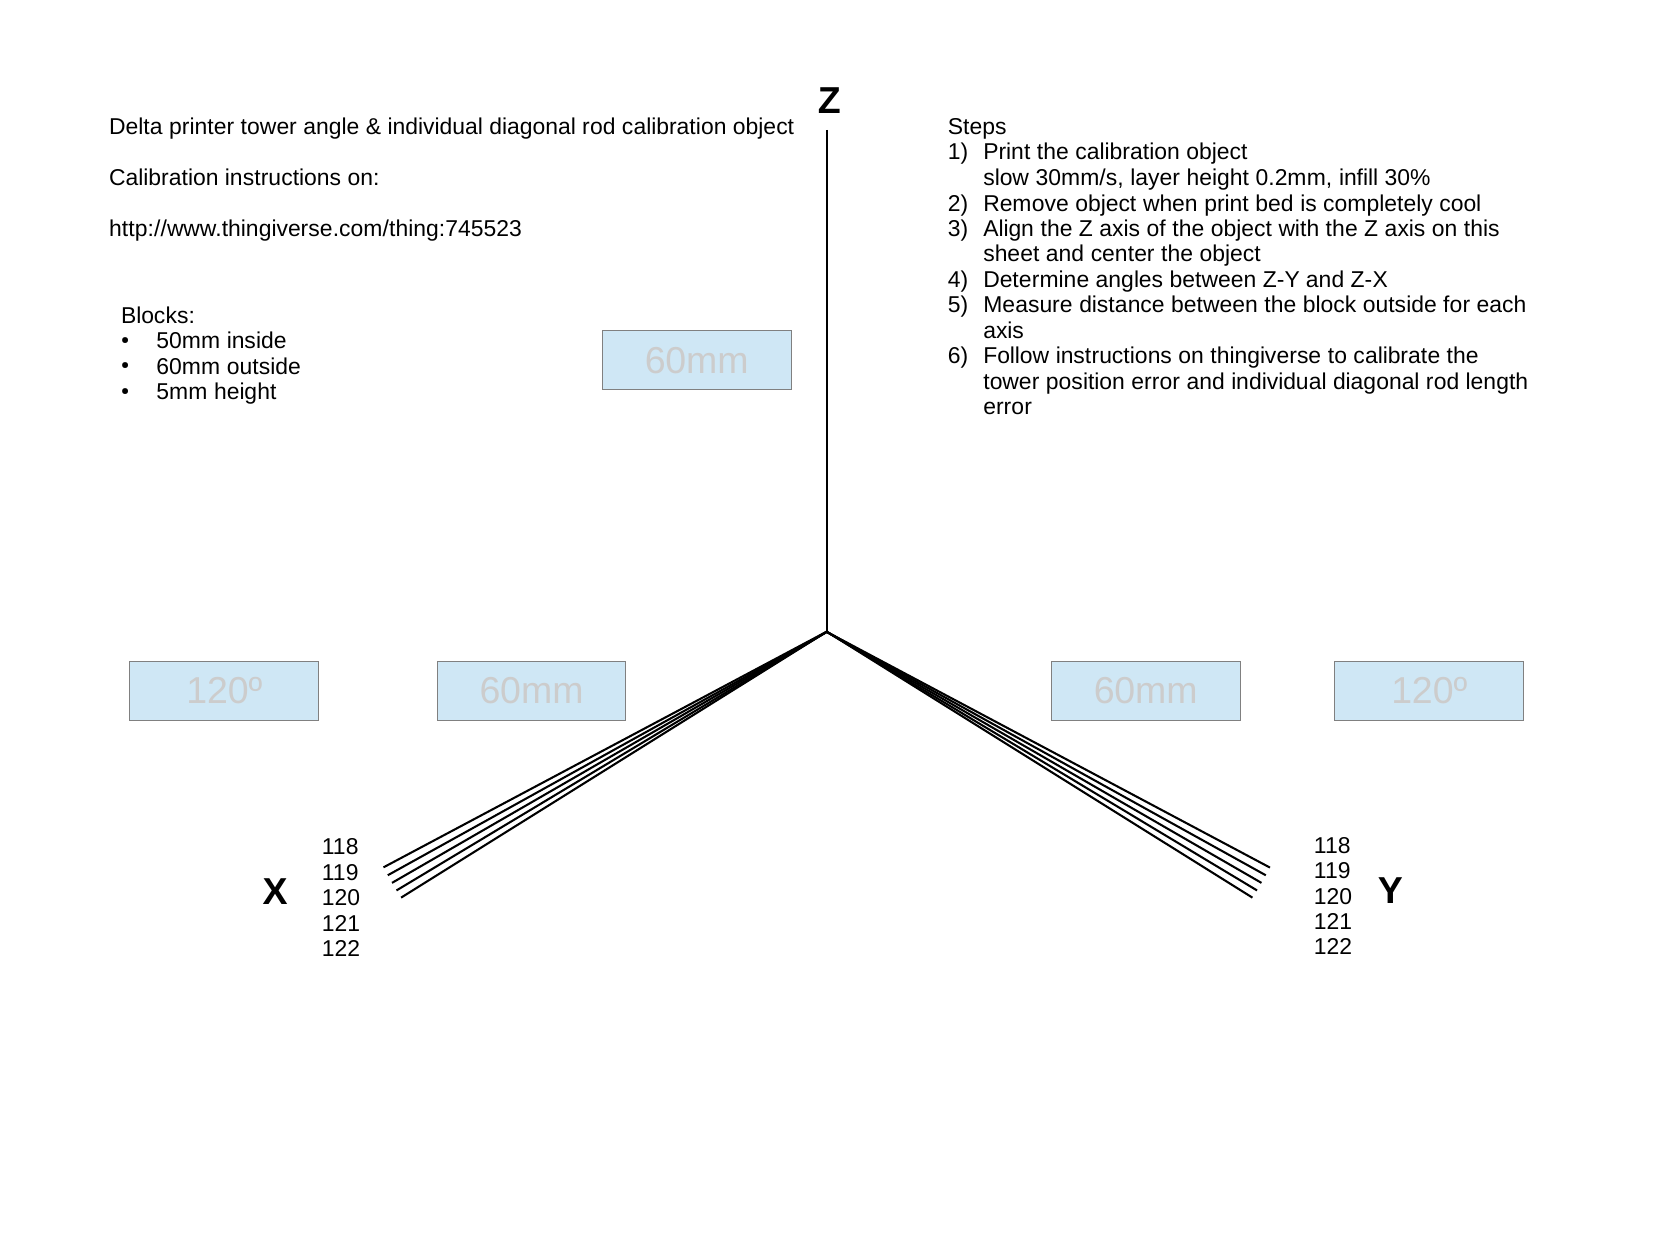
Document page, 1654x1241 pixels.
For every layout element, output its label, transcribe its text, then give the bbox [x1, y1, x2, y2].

text_box Z [803, 71, 875, 130]
text_box Steps Print the calibration object slow 30mm/s, layer height 0.2mm, infill 30% Remove object when print bed is completely cool Align the Z axis of the object with the Z axis on this sheet and center the object Determine angles between Z-Y and Z-X Measure distance between the block outside for each axis Follow instructions on thingiverse to calibrate the tower position error and individual diagonal rod length error [933, 106, 1548, 579]
text_box Blocks: 50mm inside 60mm outside 5mm height [106, 295, 721, 439]
text_box Y [1363, 862, 1434, 921]
text_box 60mm [1051, 661, 1241, 721]
text_box 120º [129, 661, 319, 721]
text_box 118 119 120 121 122 [307, 826, 378, 971]
text_box 120º [1334, 661, 1524, 721]
text_box 118 119 120 121 122 [1299, 824, 1371, 969]
text_box X [248, 863, 319, 922]
text_box 60mm [437, 661, 626, 721]
text_box 60mm [602, 330, 792, 390]
text_box Delta printer tower angle & individual diagonal rod calibration object Calibration instructions on: http://www.thingiverse.com/thing:745523 [94, 106, 827, 251]
